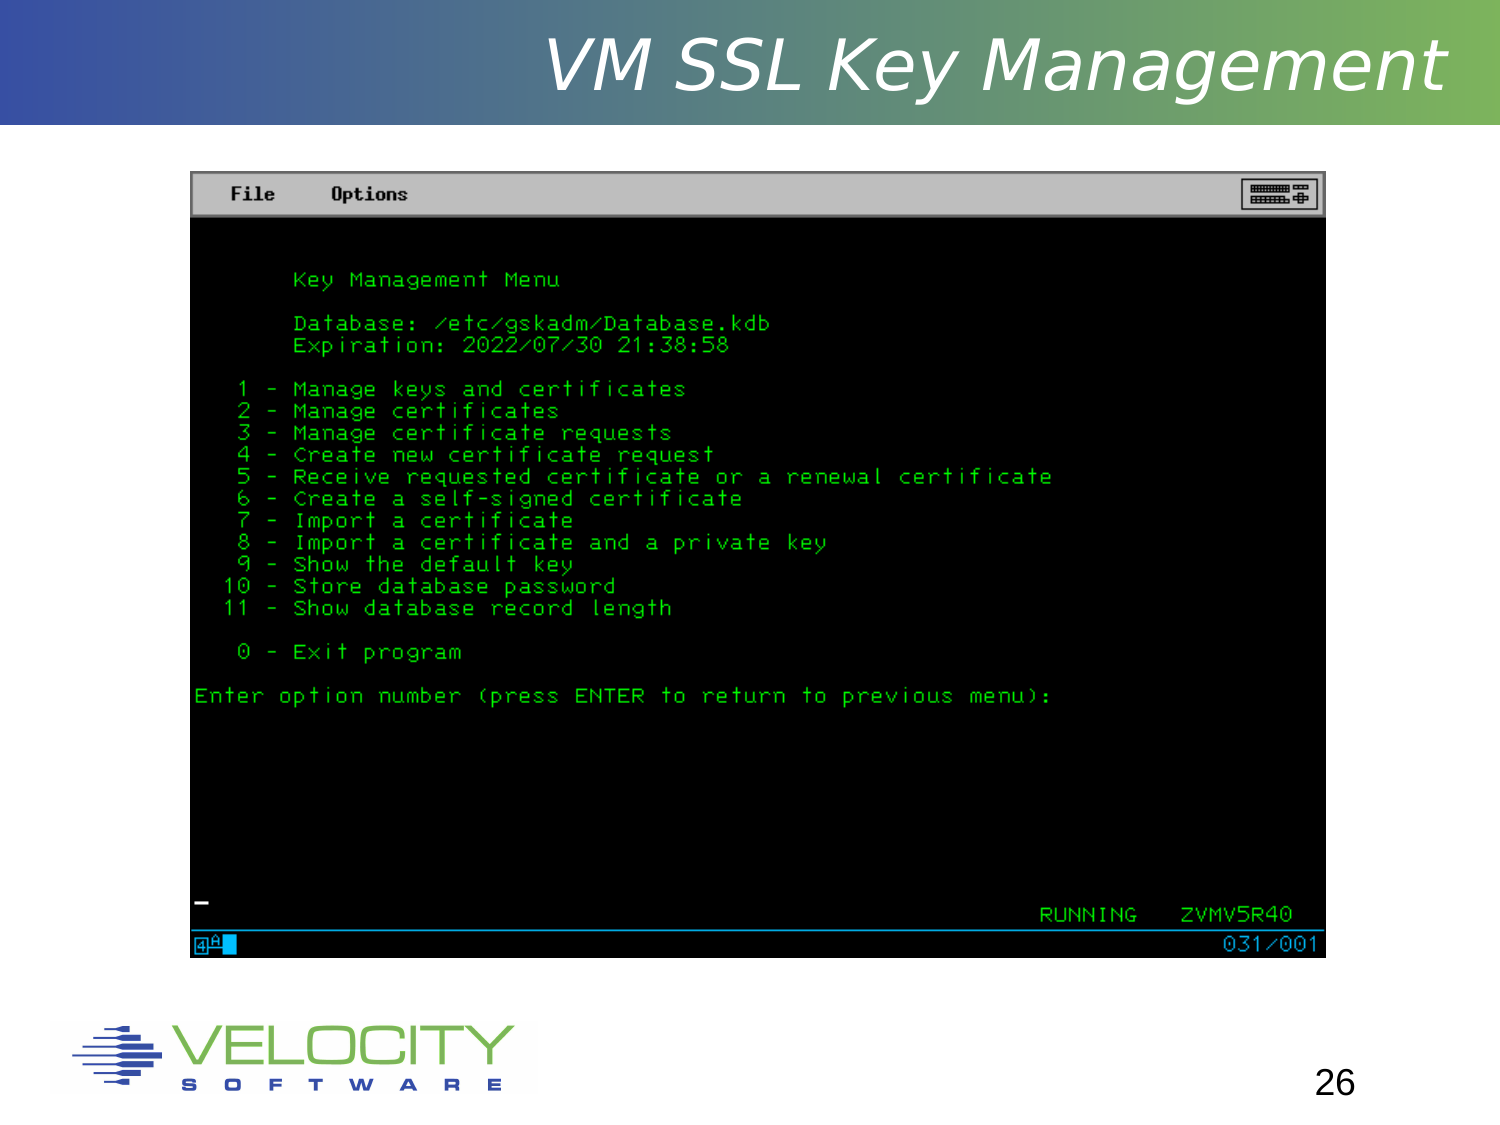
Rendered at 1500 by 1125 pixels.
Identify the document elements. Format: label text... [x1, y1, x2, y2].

title VM SSL Key Management [62, 12, 1463, 113]
picture [50, 1021, 538, 1094]
picture [190, 932, 1326, 958]
picture [190, 171, 1326, 929]
